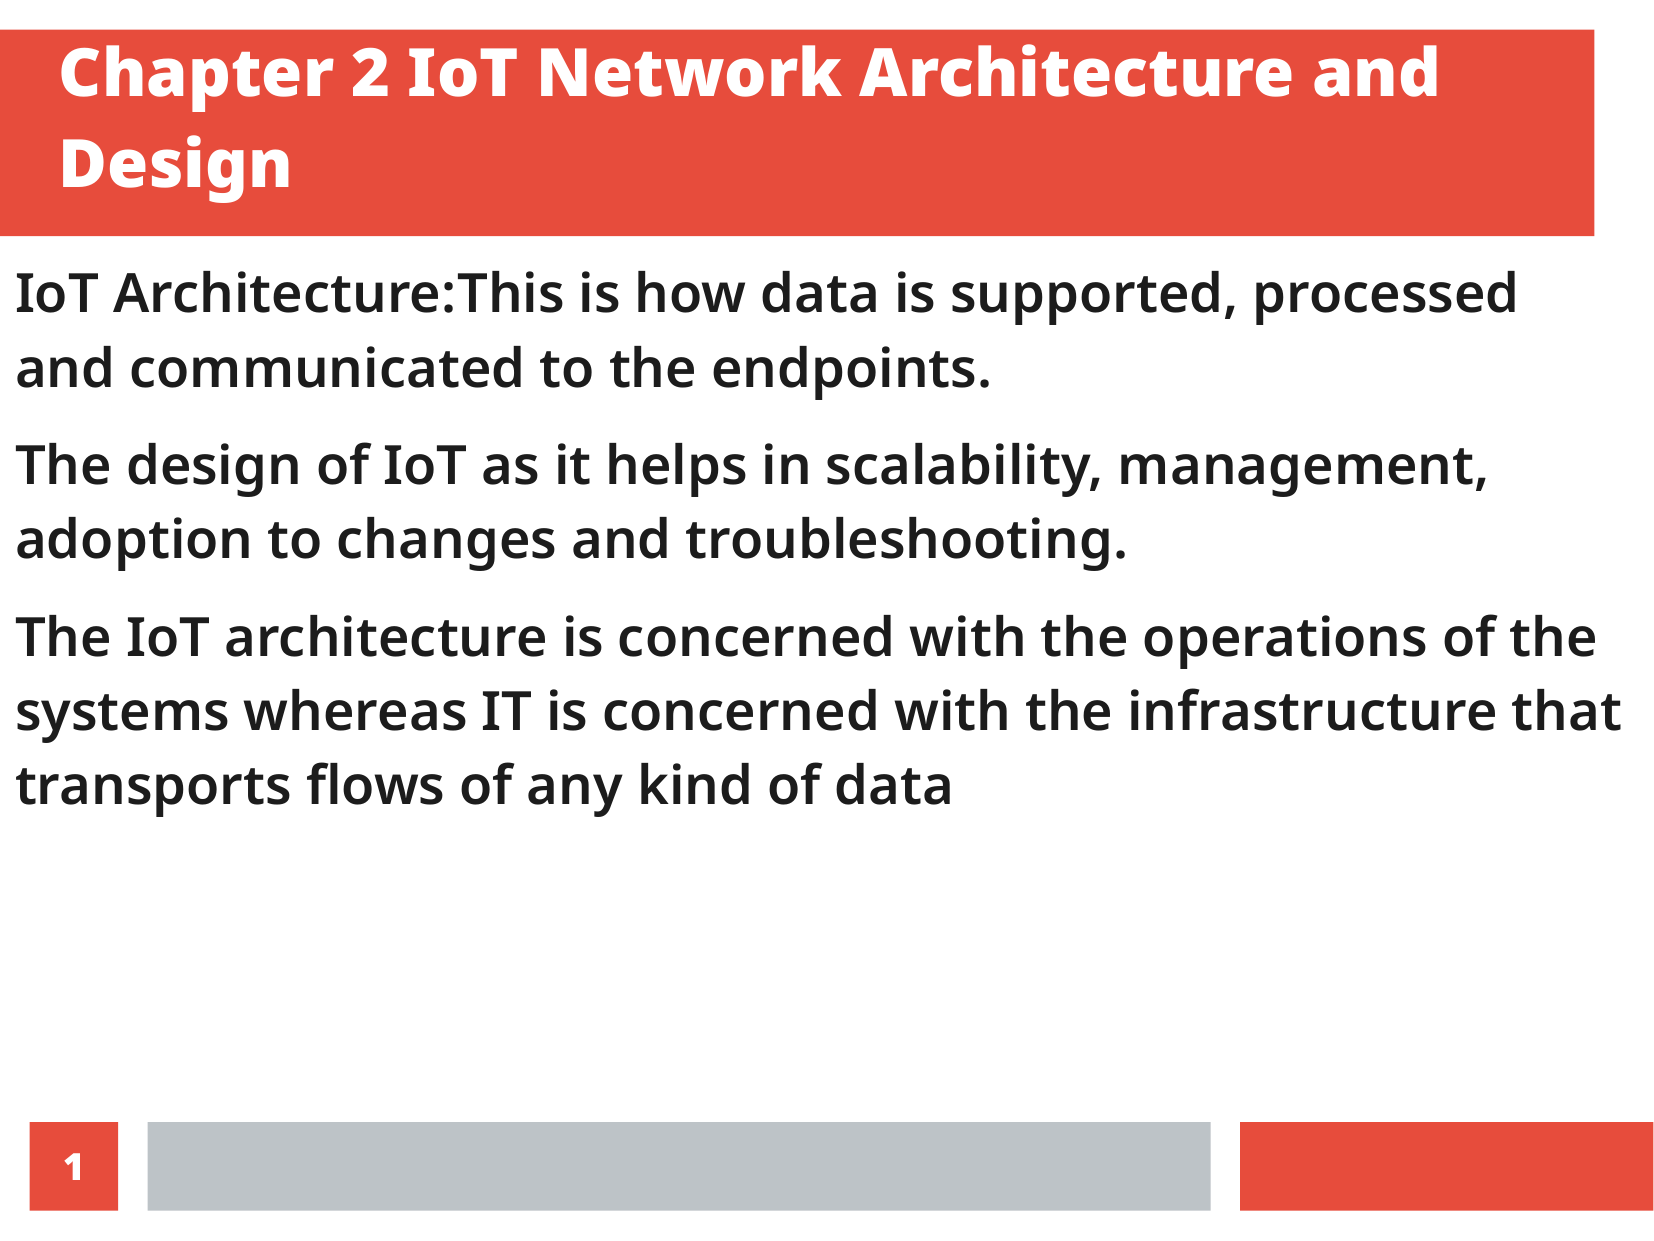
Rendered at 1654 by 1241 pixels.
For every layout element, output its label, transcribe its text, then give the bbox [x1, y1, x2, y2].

list IoT Architecture:This is how data is supported, processed and communicated to the endpoints. The design of IoT as it helps in scalability, management, adoption to changes and troubleshooting. The IoT architecture is concerned with the operations of the systems whereas IT is concerned with the infrastructure that transports flows of any kind of data [15, 255, 1636, 1093]
title Chapter 2 IoT Network Architecture and Design [59, 59, 1595, 207]
